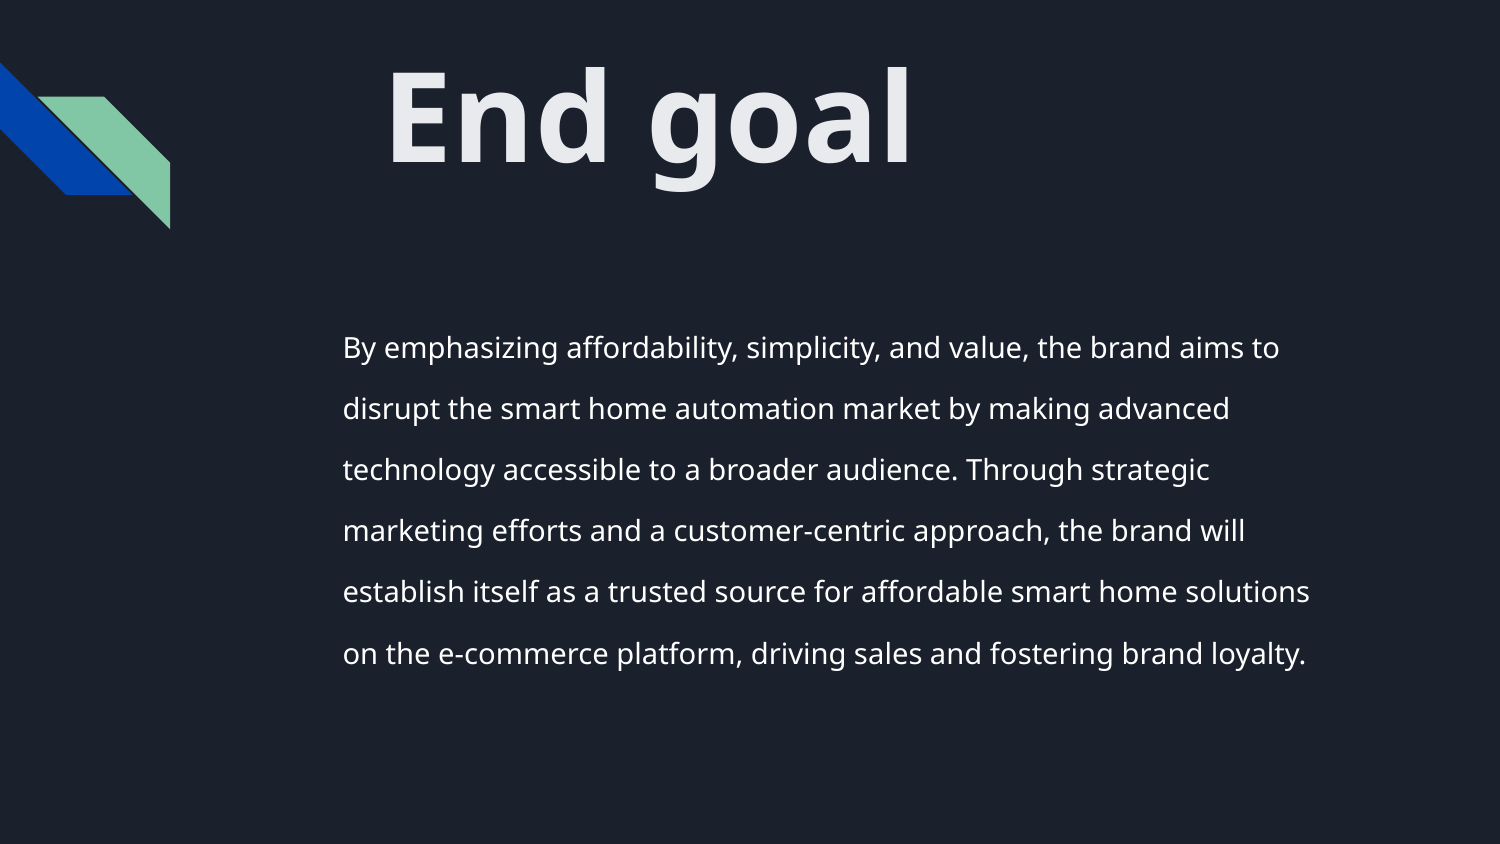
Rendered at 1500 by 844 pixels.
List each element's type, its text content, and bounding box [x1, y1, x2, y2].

title End goal [367, 13, 1031, 212]
list By emphasizing affordability, simplicity, and value, the brand aims to disrupt the smart home automation market by making advanced technology accessible to a broader audience. Through strategic marketing efforts and a customer-centric approach, the brand will establish itself as a trusted source for affordable smart home solutions on the e-commerce platform, driving sales and fostering brand loyalty. [252, 287, 1329, 799]
